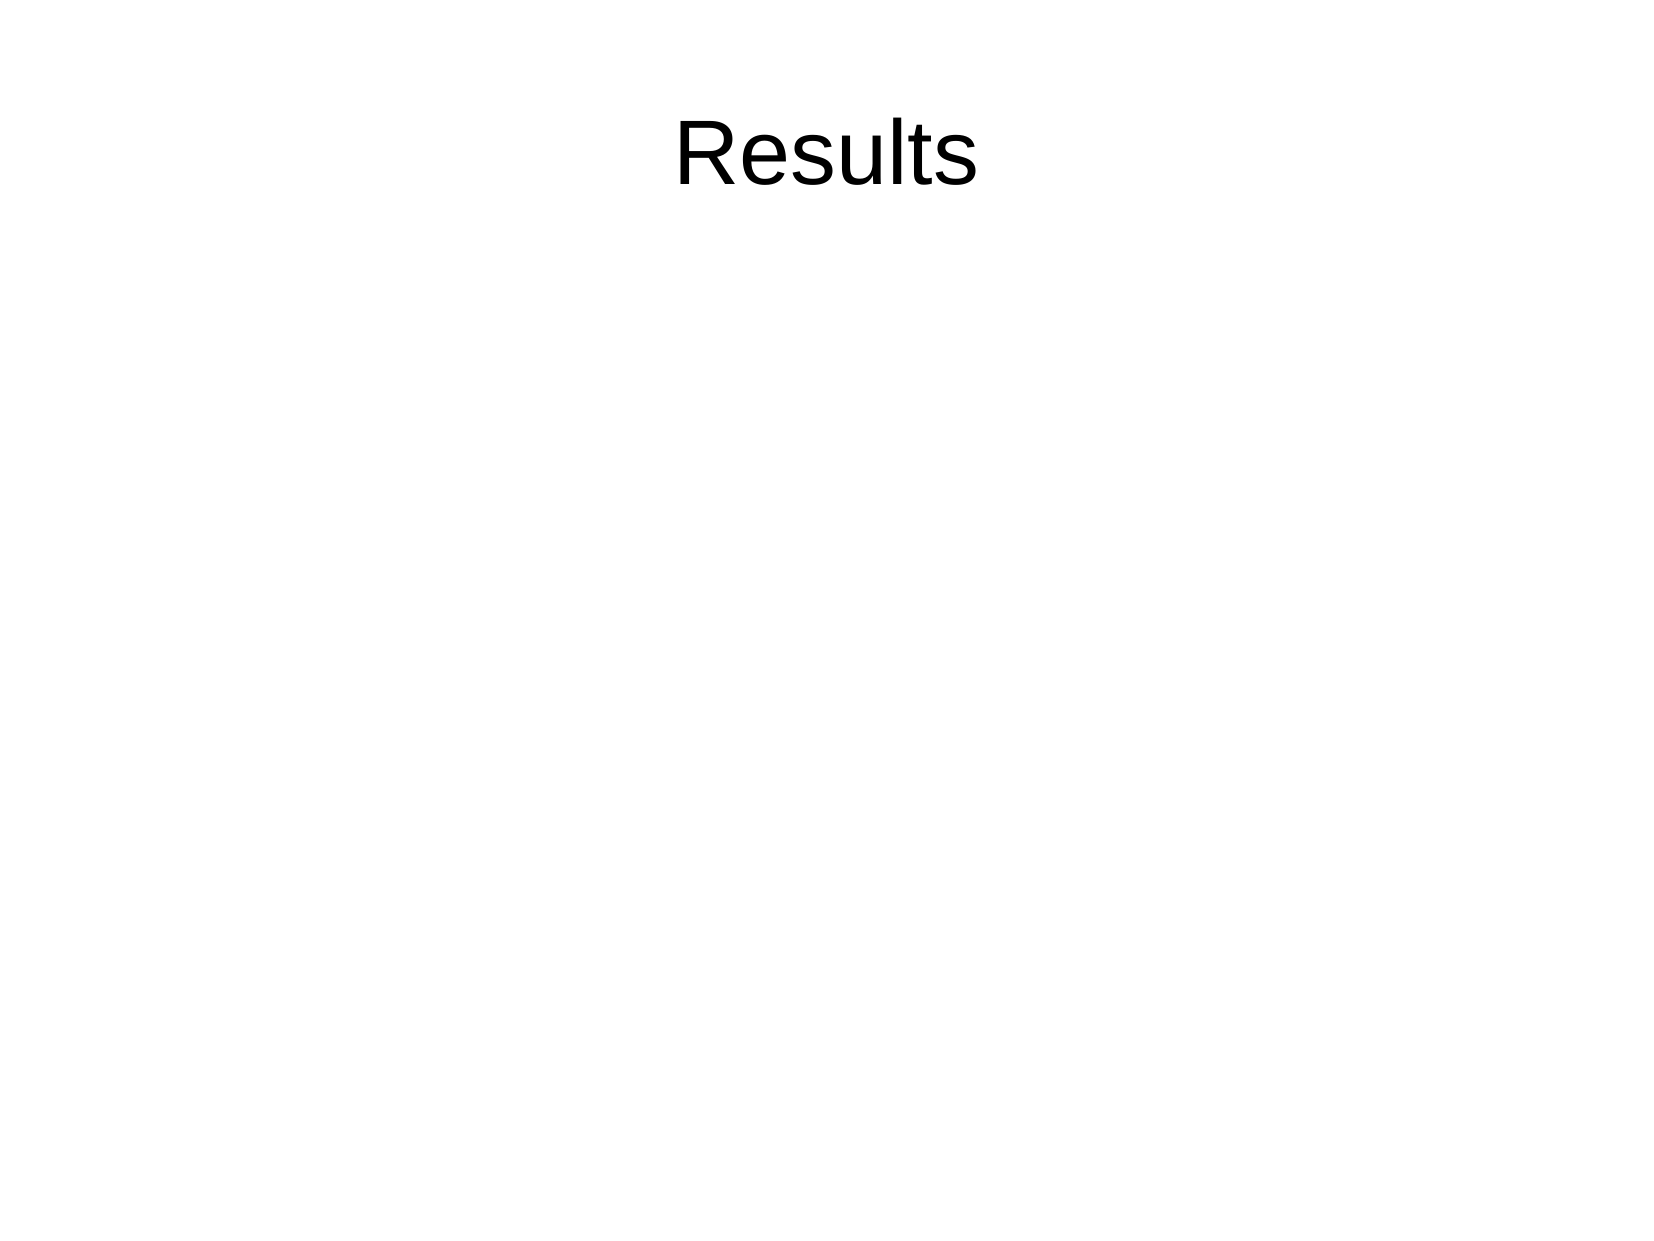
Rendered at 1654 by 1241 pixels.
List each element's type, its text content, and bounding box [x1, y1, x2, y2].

title Results [82, 49, 1571, 257]
